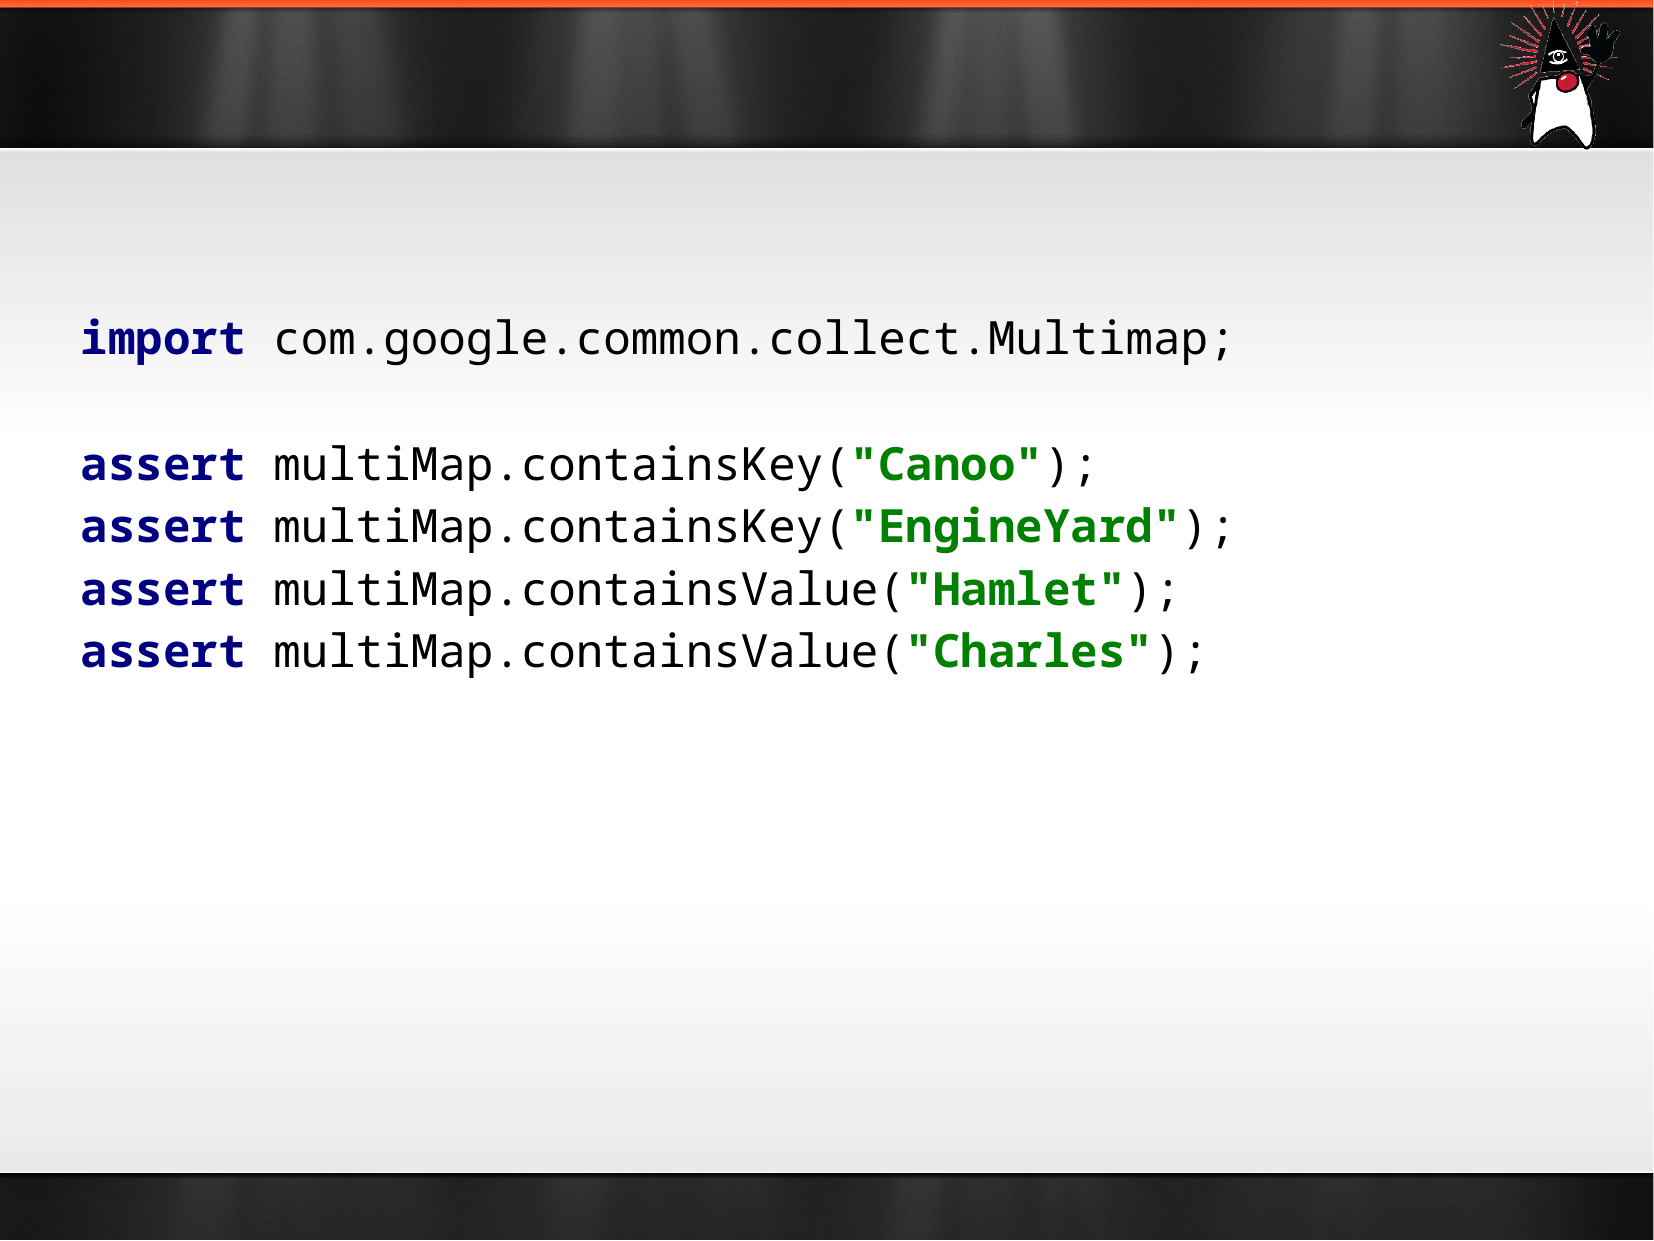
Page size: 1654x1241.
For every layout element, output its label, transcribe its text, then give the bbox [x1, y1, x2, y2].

subtitle import com.google.common.collect.Multimap; assert multiMap.containsKey("Canoo"); assert multiMap.containsKey("EngineYard"); assert multiMap.containsValue("Hamlet"); assert multiMap.containsValue("Charles"); [80, 305, 1654, 1125]
picture [0, 0, 1654, 1240]
